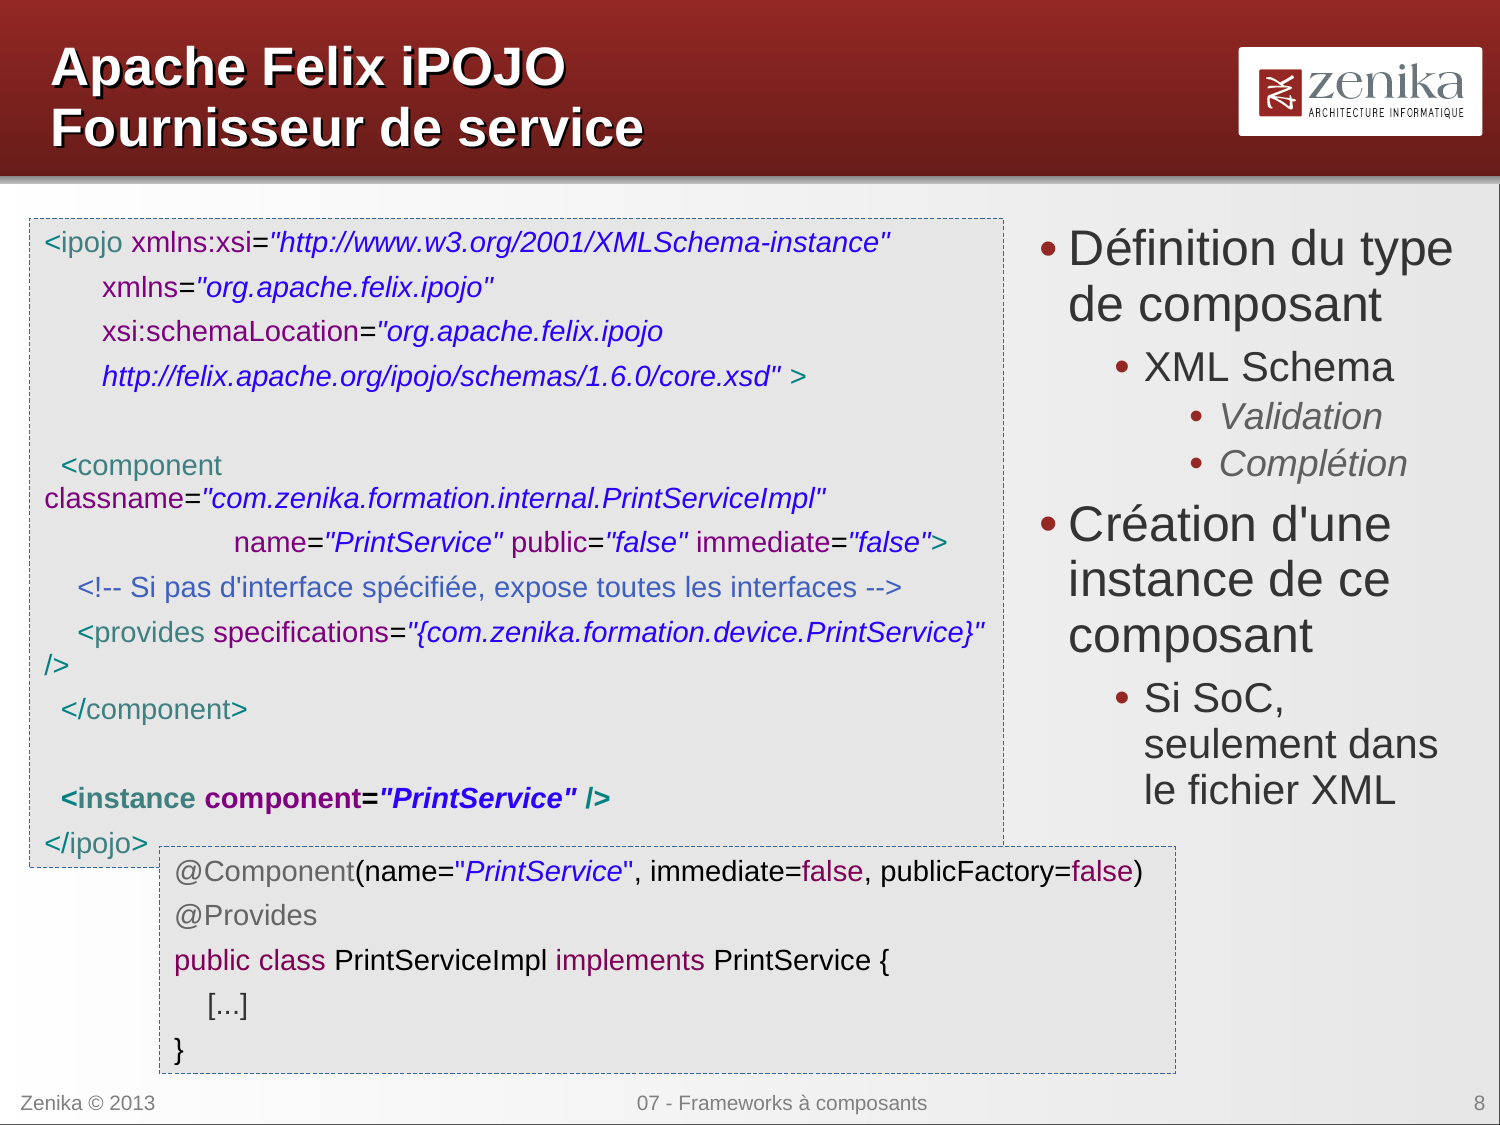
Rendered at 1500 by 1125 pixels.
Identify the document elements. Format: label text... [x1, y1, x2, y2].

picture [1257, 58, 1464, 125]
list @Component(name="PrintService", immediate=false, publicFactory=false) @Provides public class PrintServiceImpl implements PrintService { [...] } [159, 846, 1176, 1074]
list <ipojo xmlns:xsi="http://www.w3.org/2001/XMLSchema-instance" xmlns="org.apache.felix.ipojo" xsi:schemaLocation="org.apache.felix.ipojo http://felix.apache.org/ipojo/schemas/1.6.0/core.xsd" > <component classname="com.zenika.formation.internal.PrintServiceImpl" name="PrintService" public="false" immediate="false"> <!-- Si pas d'interface spécifiée, expose toutes les interfaces --> <provides specifications="{com.zenika.formation.device.PrintService}" /> </component> <instance component="PrintService" /> </ipojo> [29, 218, 1004, 868]
list Définition du type de composant XML Schema Validation Complétion Création d'une instance de ce composant Si SoC, seulement dans le fichier XML [1039, 220, 1471, 815]
title Apache Felix iPOJO Fournisseur de service [50, 15, 1206, 180]
